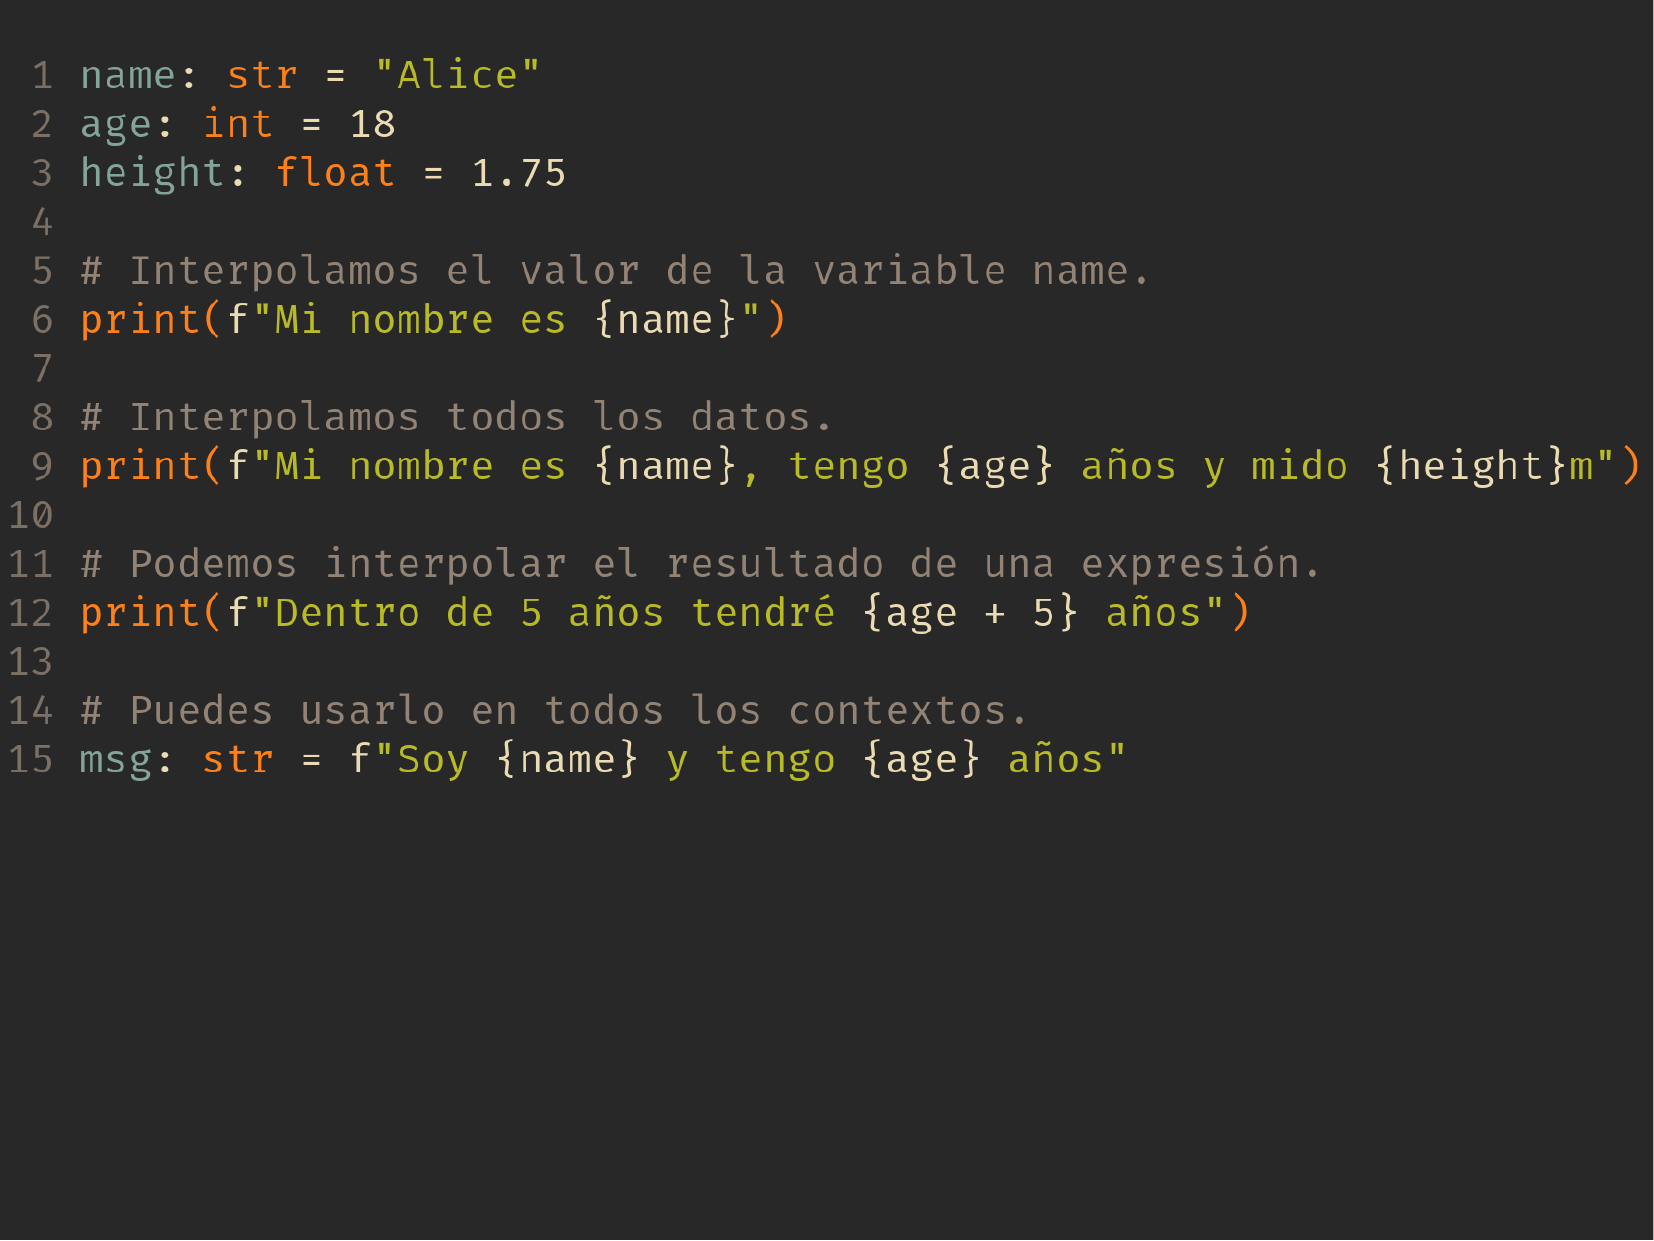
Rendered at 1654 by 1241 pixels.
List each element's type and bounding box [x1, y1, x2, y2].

picture [0, 54, 1653, 787]
